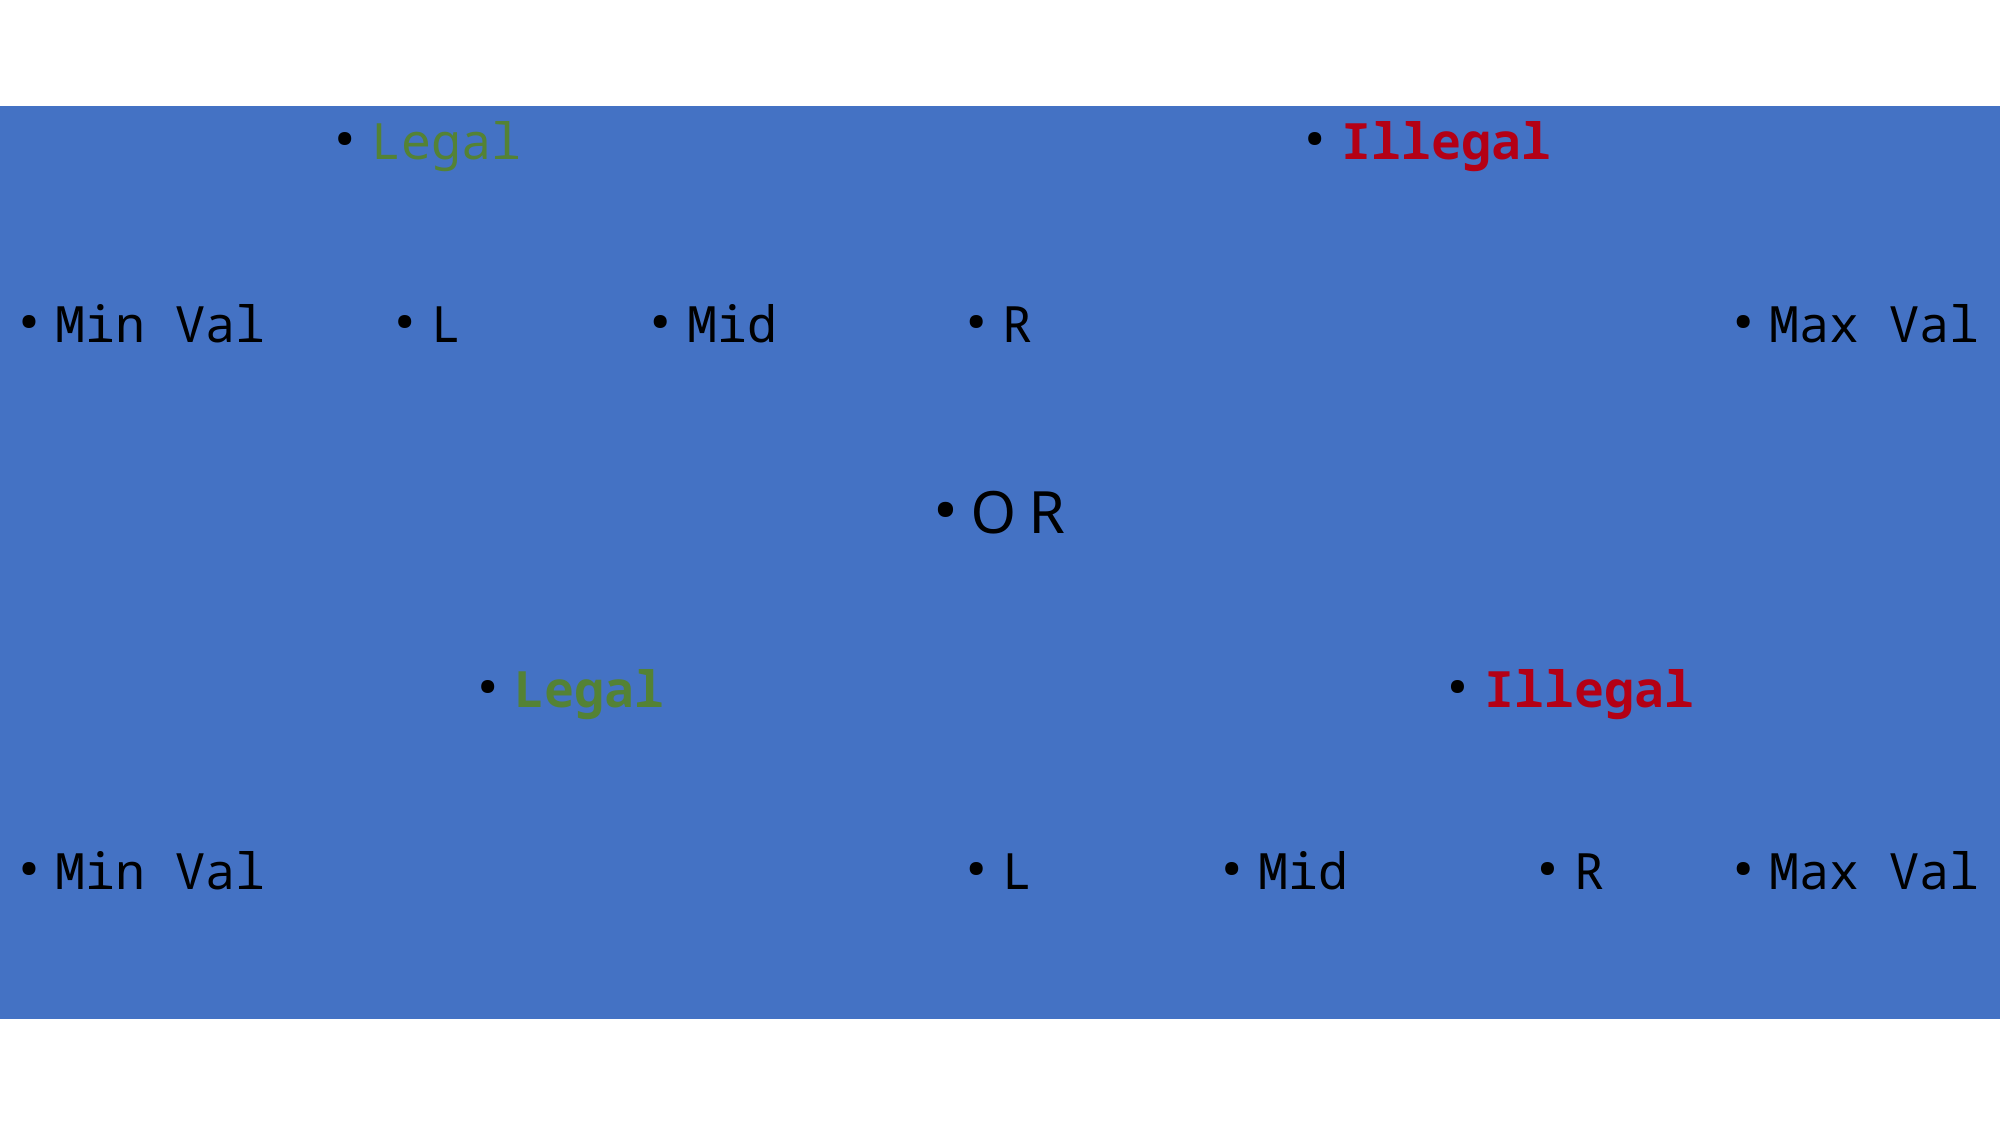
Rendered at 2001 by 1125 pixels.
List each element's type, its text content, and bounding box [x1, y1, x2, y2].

table_cell R [1429, 836, 1714, 1019]
table_header Illegal [857, 106, 2000, 289]
table_cell [1143, 289, 1429, 471]
table_cell Max Val [1714, 289, 2000, 471]
table_cell [571, 836, 857, 1019]
table_cell Min Val [0, 289, 286, 471]
table_cell [1429, 289, 1714, 471]
table_cell Mid [571, 289, 857, 471]
table_cell Legal [0, 654, 1143, 836]
table_cell Mid [1143, 836, 1429, 1019]
table_cell L [857, 836, 1143, 1019]
table_cell Max Val [1714, 836, 2000, 1019]
table_cell Min Val [0, 836, 286, 1019]
table_cell Illegal [1143, 654, 2000, 836]
table_cell [286, 836, 571, 1019]
table_cell OR [0, 471, 2000, 654]
table_cell R [857, 289, 1143, 471]
table_header Legal [0, 106, 857, 289]
table_cell L [286, 289, 571, 471]
